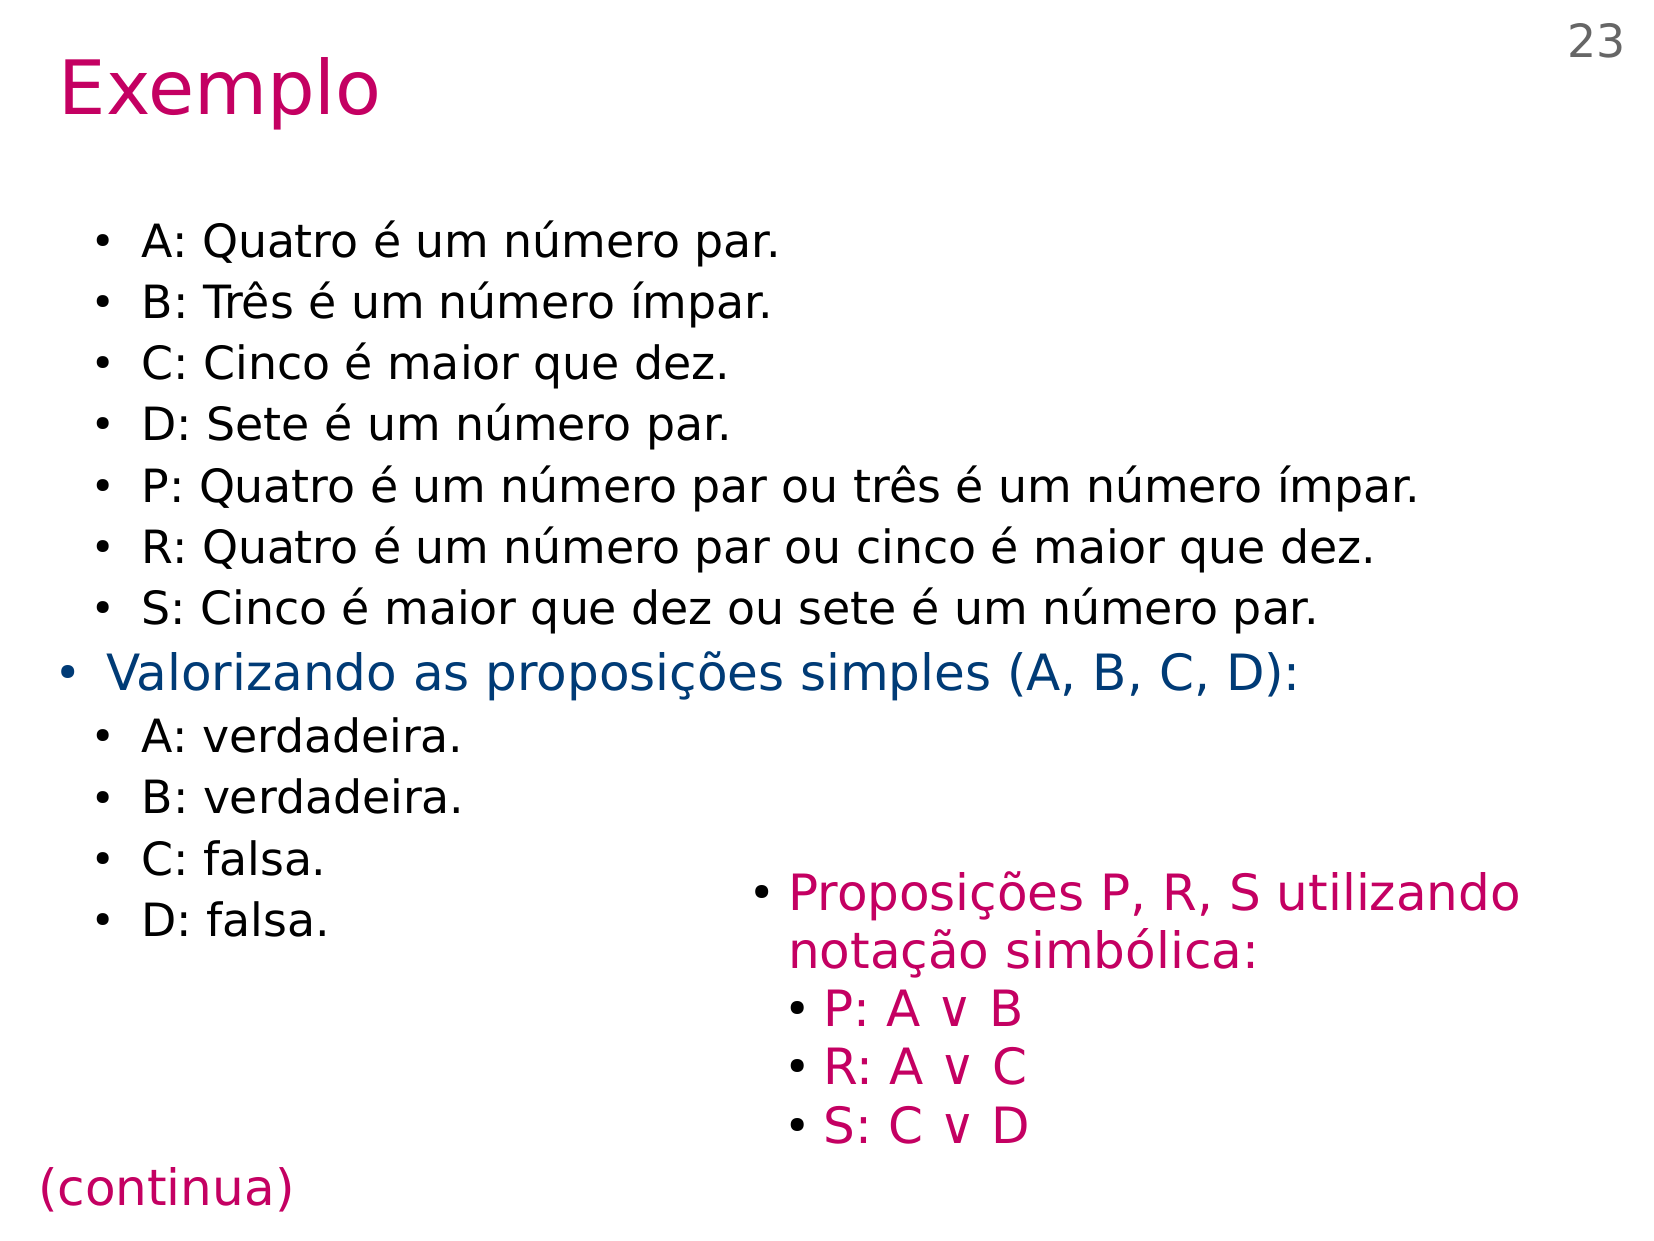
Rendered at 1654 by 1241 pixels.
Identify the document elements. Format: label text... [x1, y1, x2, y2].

title Exemplo [59, 29, 1625, 148]
text_box (continua) [23, 1151, 650, 1226]
list A: Quatro é um número par. B: Três é um número ímpar. C: Cinco é maior que dez. D: Sete é um número par. P: Quatro é um número par ou três é um número ímpar. R: Quatro é um número par ou cinco é maior que dez. S: Cinco é maior que dez ou sete é um número par. Valorizando as proposições simples (A, B, C, D): A: verdadeira. B: verdadeira. C: falsa. D: falsa. [59, 206, 1625, 1211]
text_box Proposições P, R, S utilizando notação simbólica: P: A ∨ B R: A ∨ C S: C ∨ D [738, 856, 1625, 1163]
